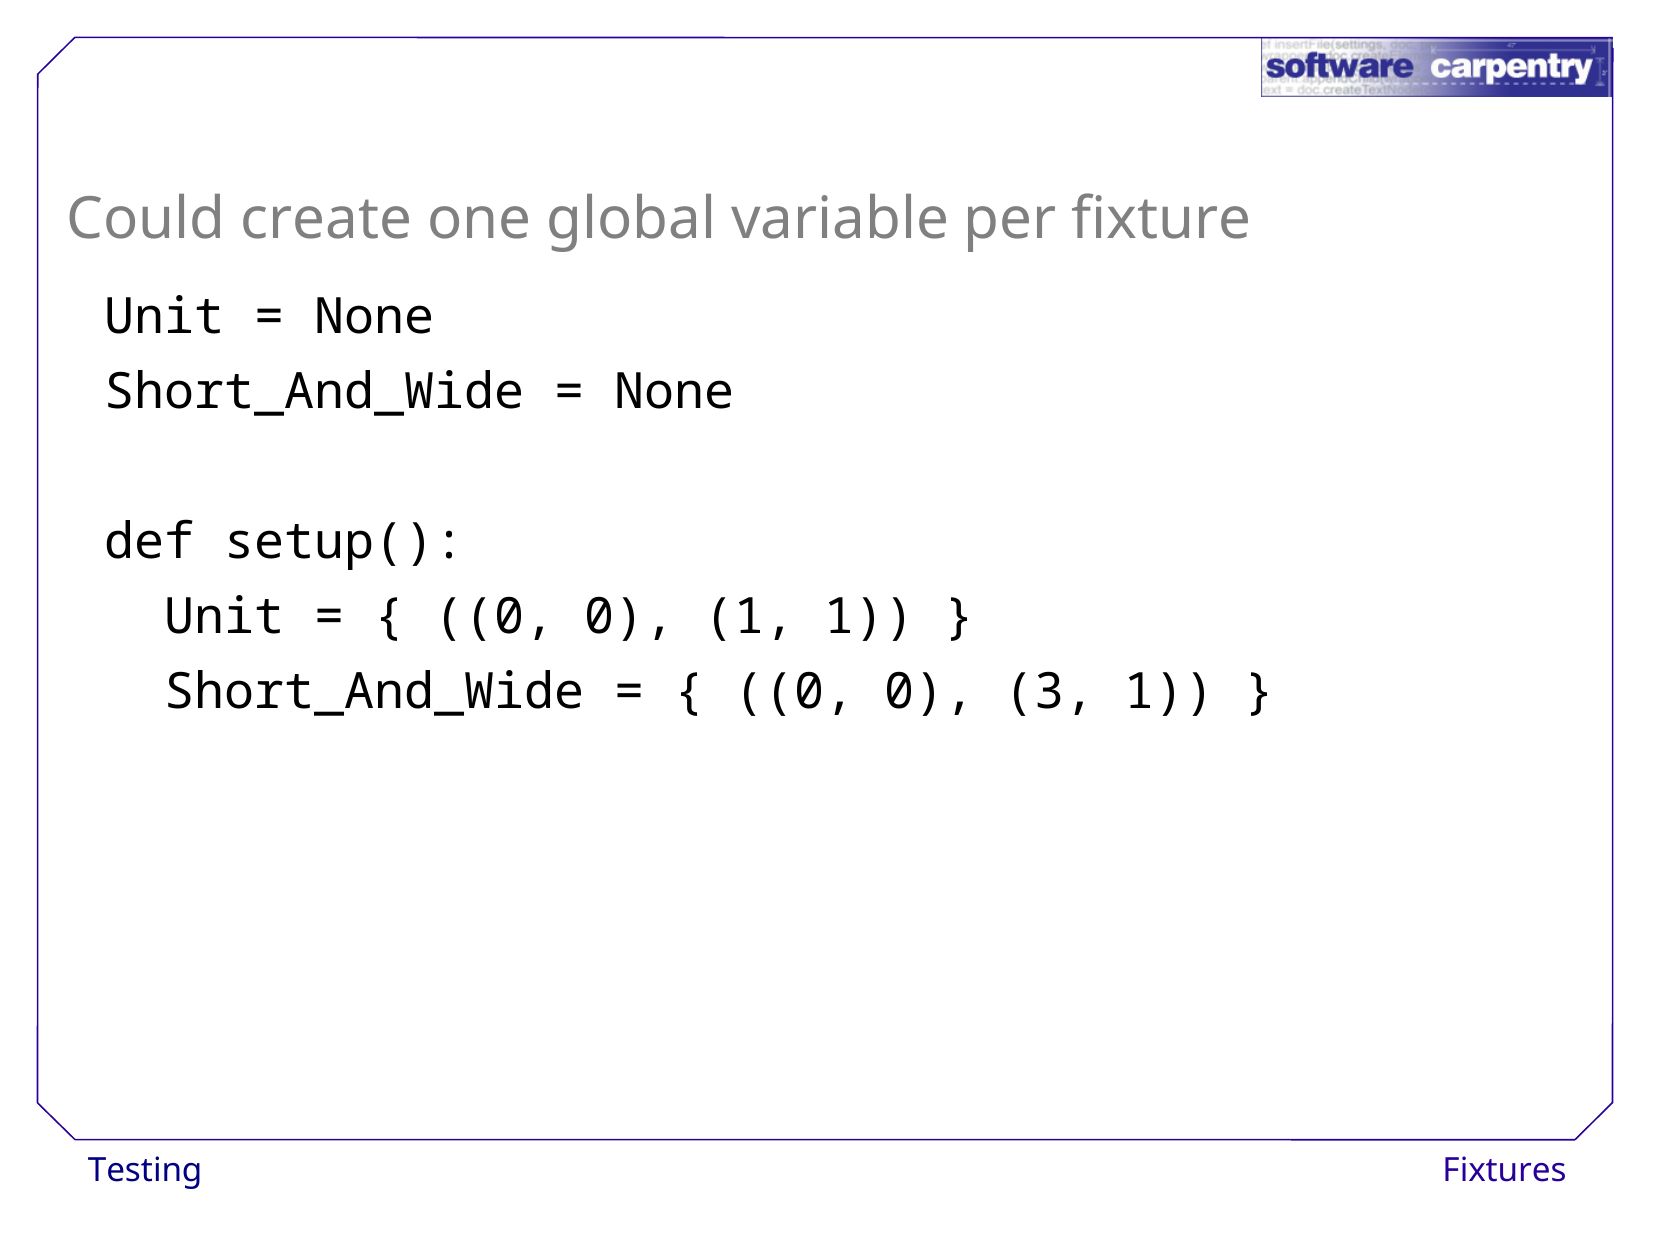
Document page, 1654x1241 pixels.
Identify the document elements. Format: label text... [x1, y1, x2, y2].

text_box Could create one global variable per fixture [51, 138, 1417, 259]
picture [1261, 39, 1613, 97]
text_box Unit = None Short_And_Wide = None def setup(): Unit = { ((0, 0), (1, 1)) } Short_And_Wide = { ((0, 0), (3, 1)) } [89, 260, 1565, 744]
